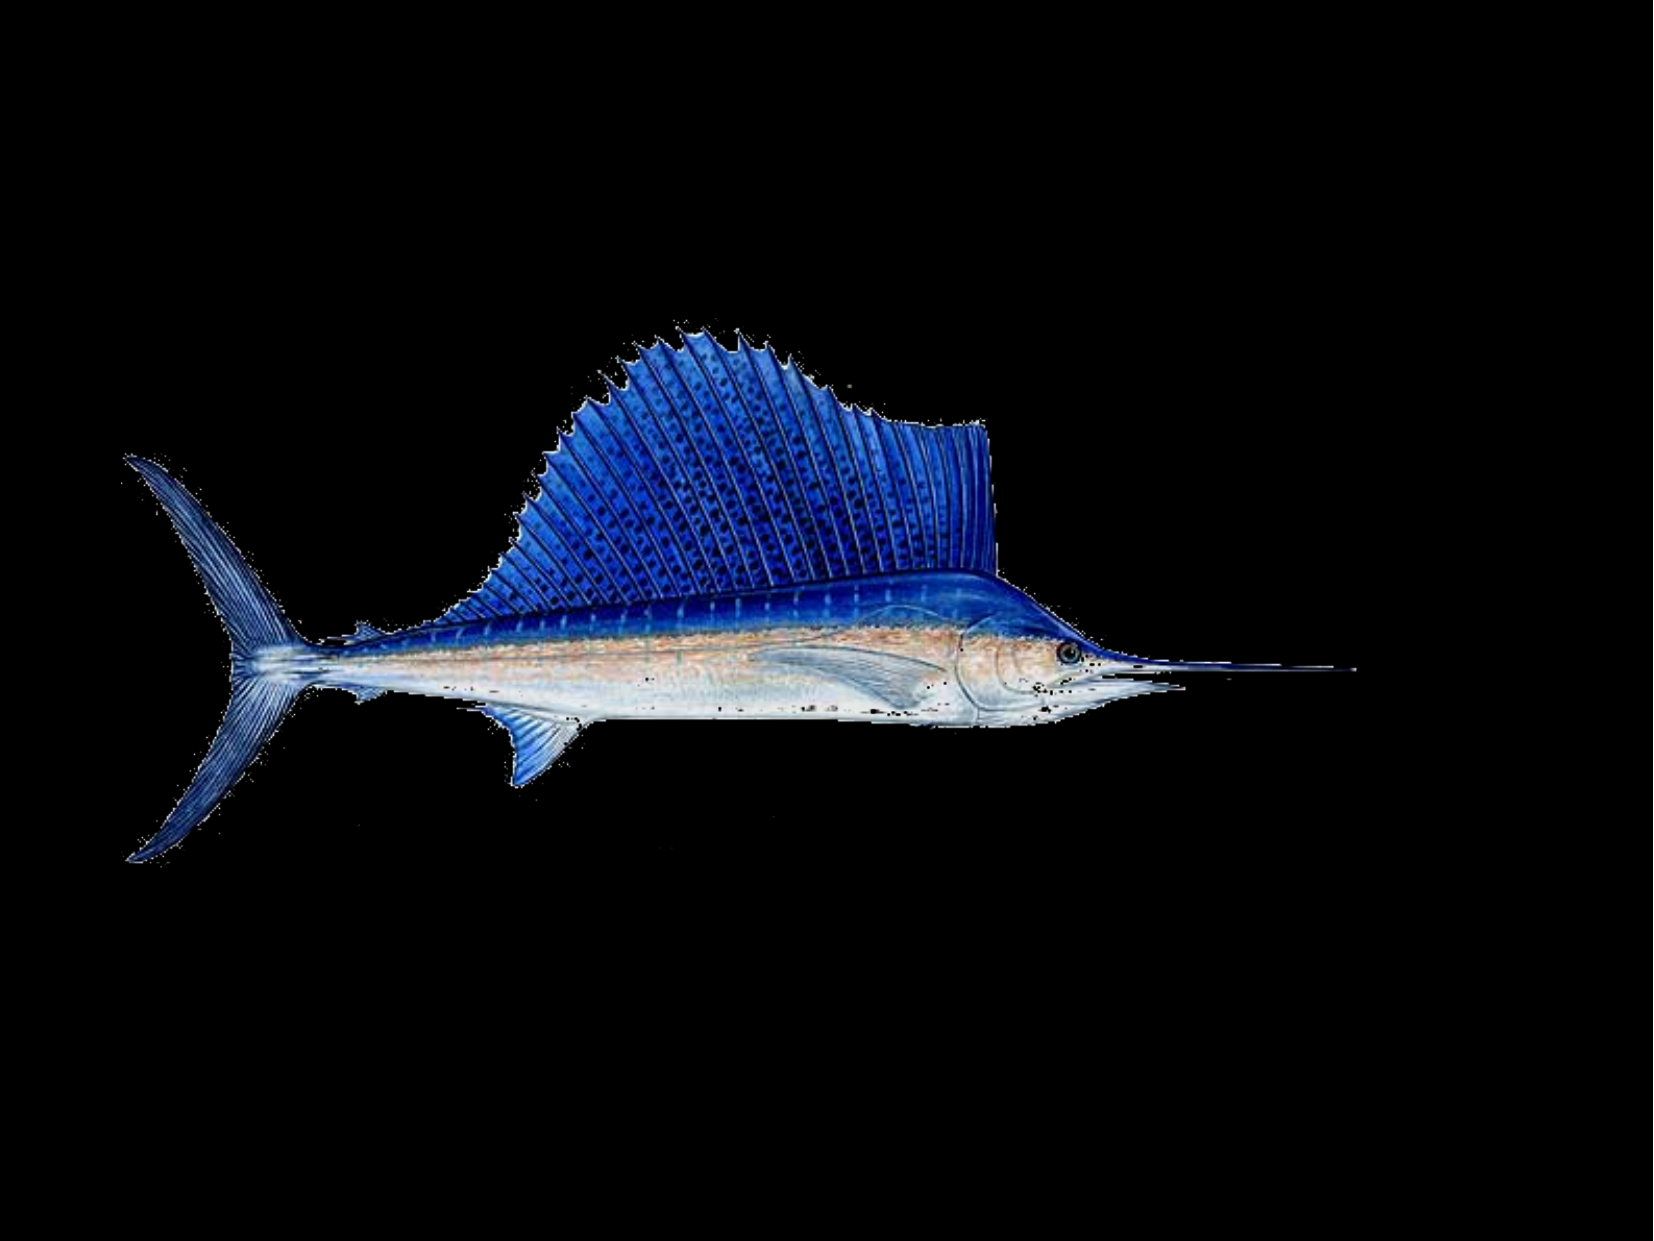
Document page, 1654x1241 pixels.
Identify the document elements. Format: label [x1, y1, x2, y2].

picture [121, 318, 1372, 909]
